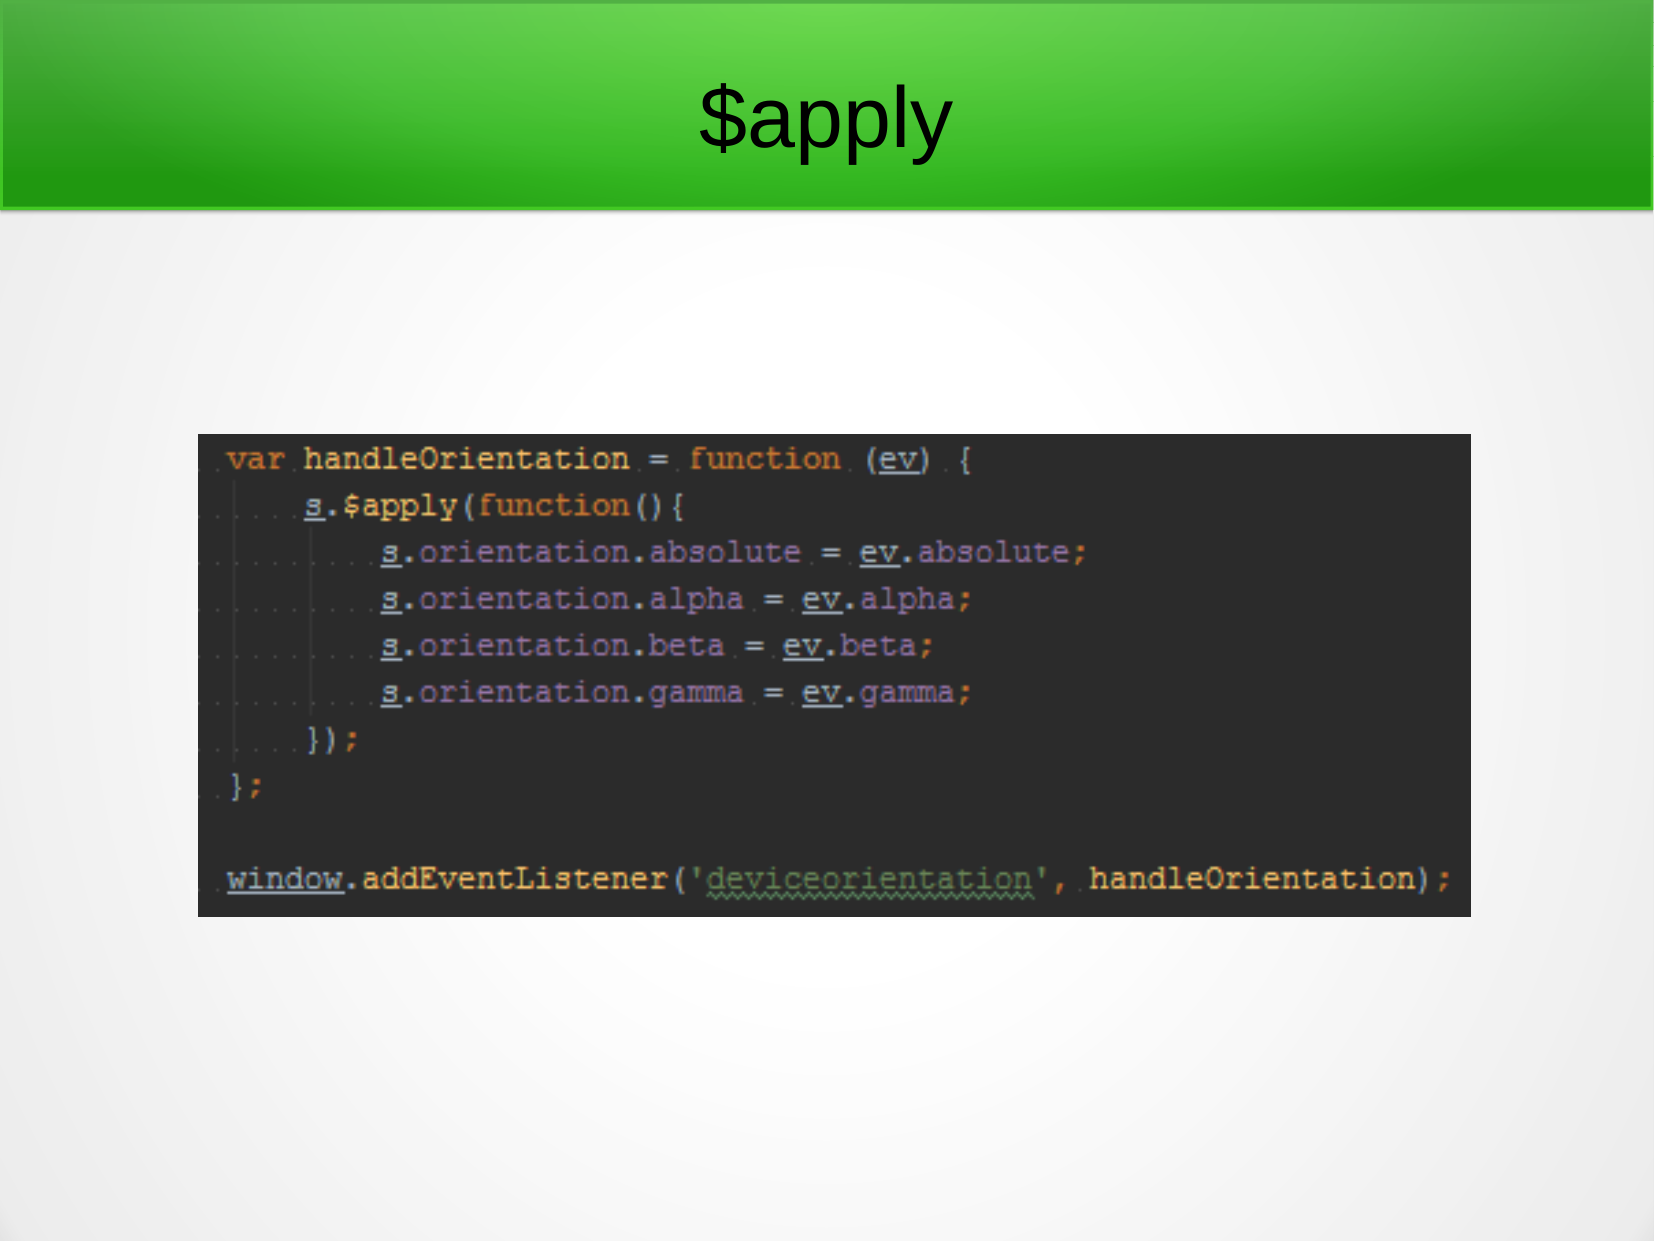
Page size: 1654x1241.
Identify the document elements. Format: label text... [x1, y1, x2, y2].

title $apply [82, 47, 1571, 189]
picture [198, 434, 1471, 917]
